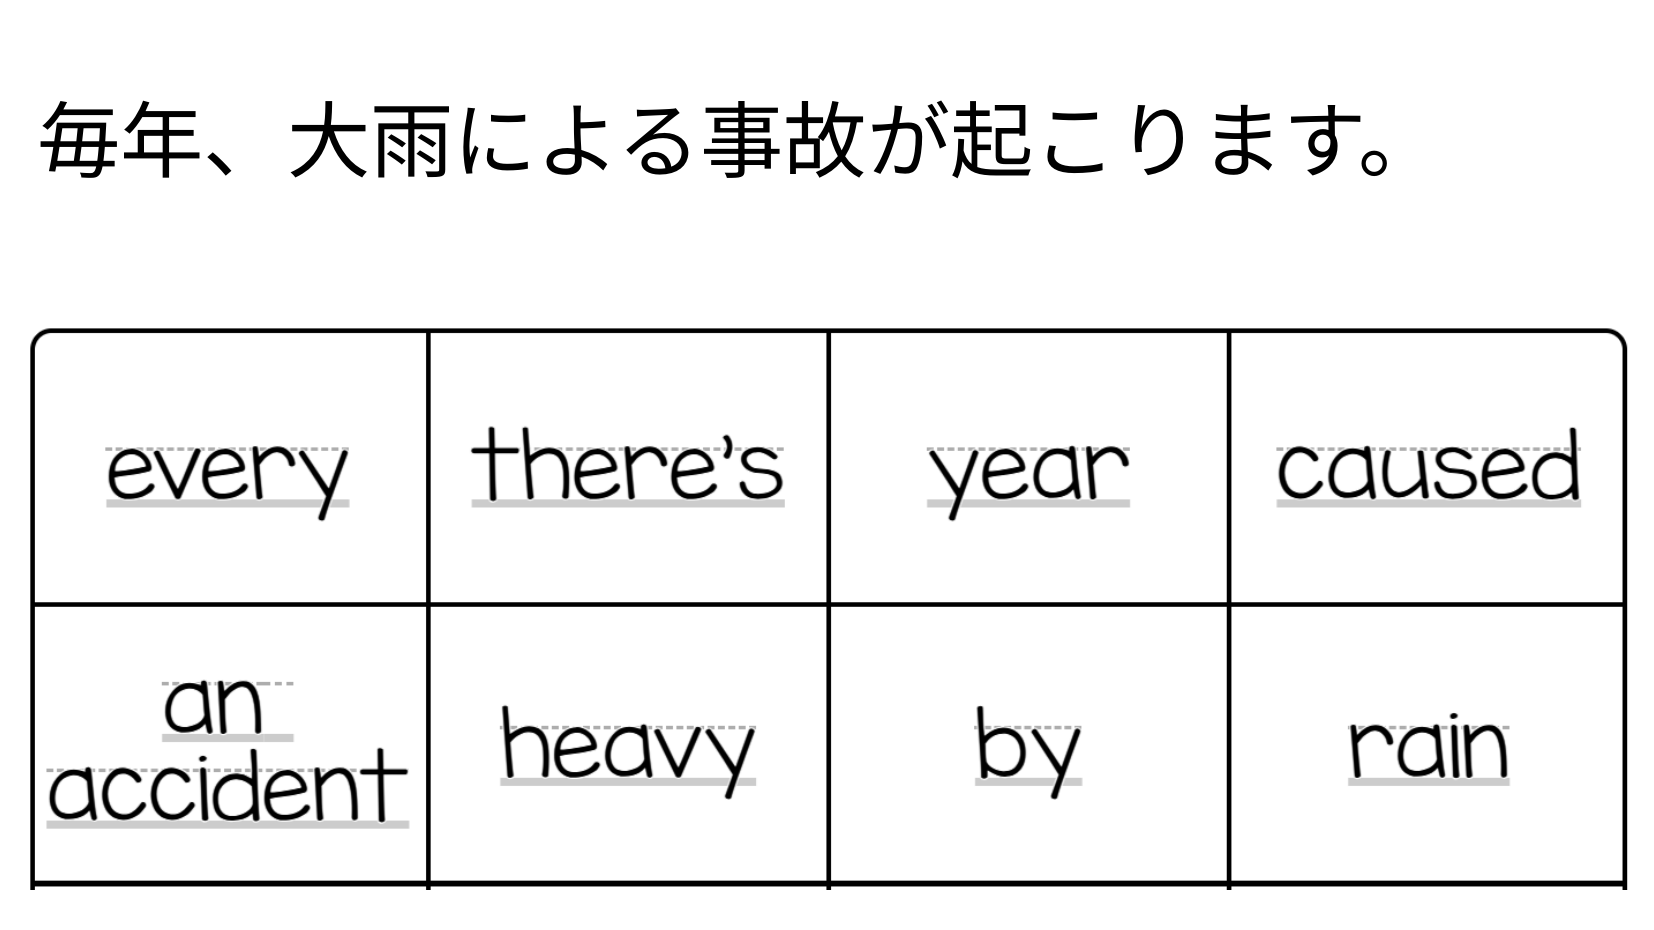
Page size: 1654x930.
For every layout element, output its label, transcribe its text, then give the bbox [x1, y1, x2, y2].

title 毎年、大雨による事故が起こります。 [37, 37, 1612, 234]
picture [20, 325, 1633, 890]
